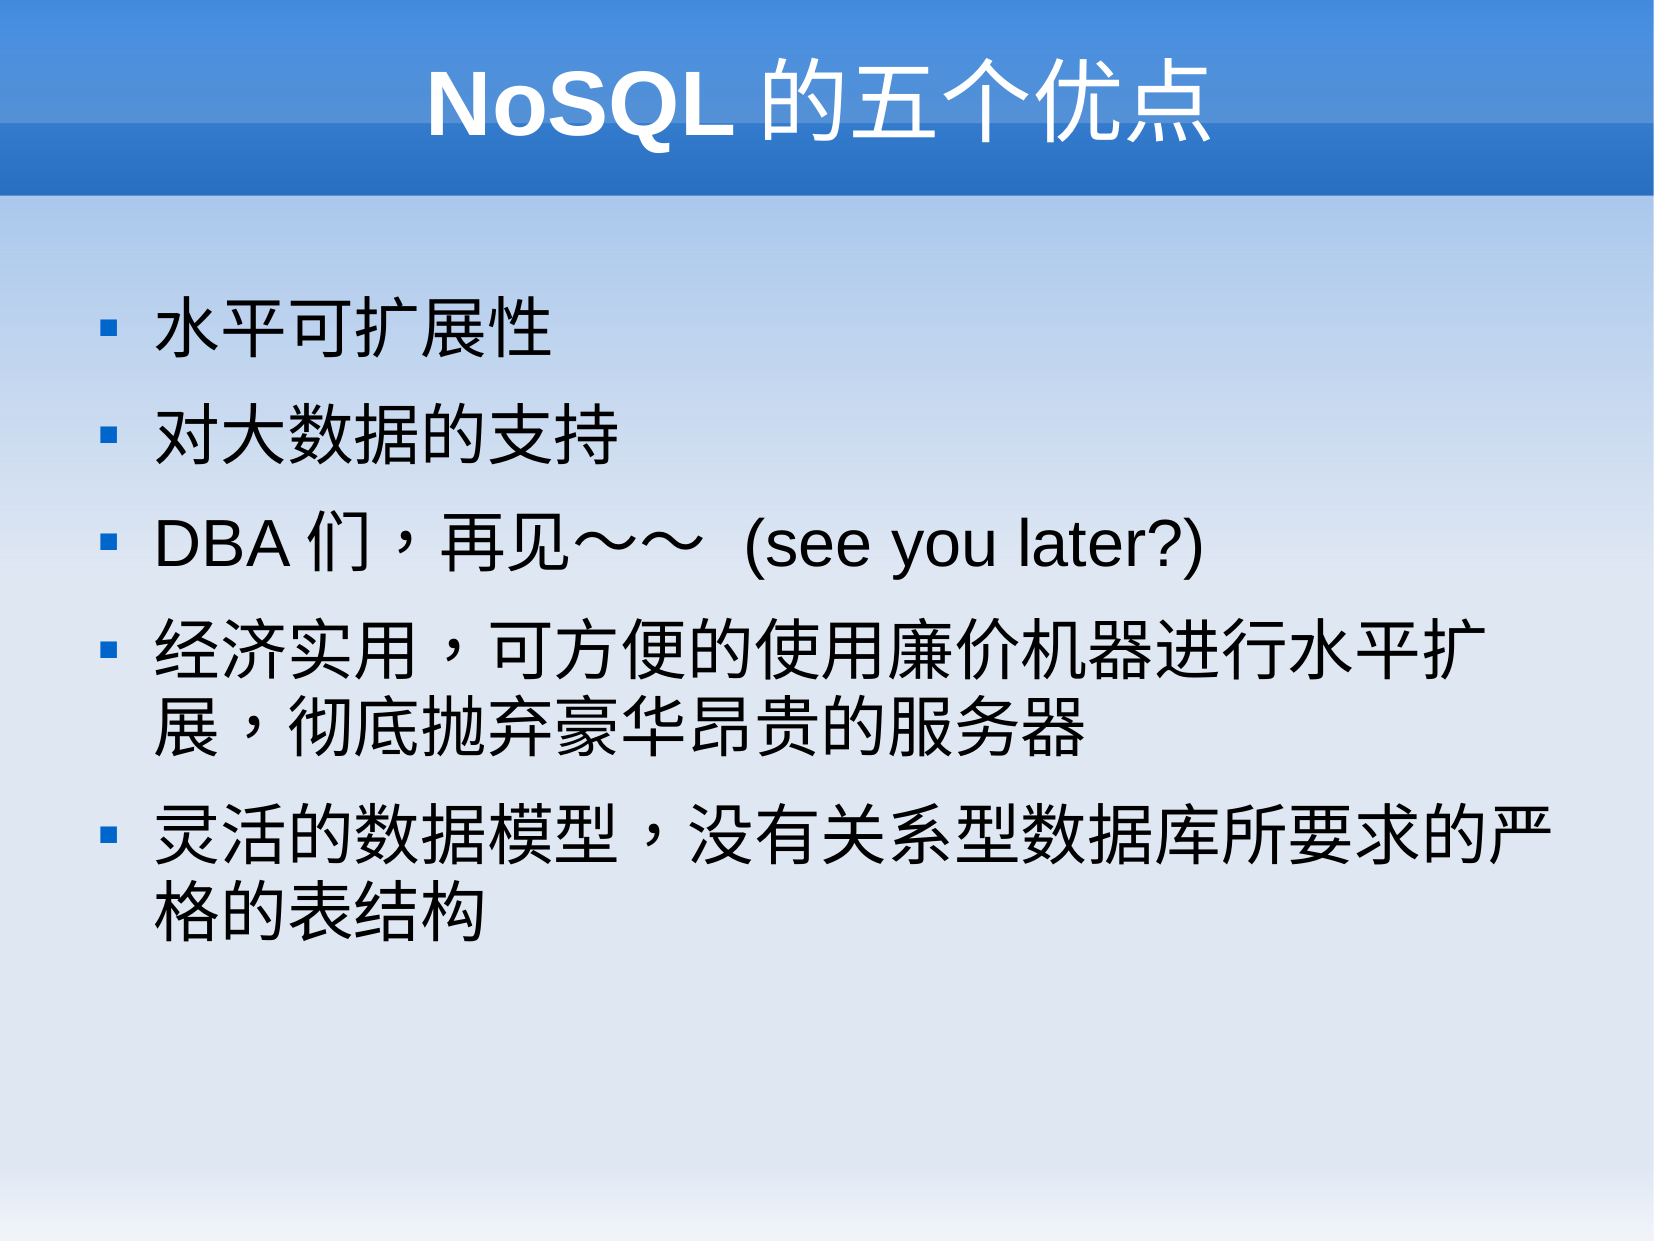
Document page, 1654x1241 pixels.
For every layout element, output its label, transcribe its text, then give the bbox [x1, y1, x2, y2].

picture [0, 0, 1654, 1241]
list 水平可扩展性 对大数据的支持 DBA们，再见～～ (see you later?) 经济实用，可方便的使用廉价机器进行水平扩展，彻底抛弃豪华昂贵的服务器 灵活的数据模型，没有关系型数据库所要求的严格的表结构 [82, 290, 1571, 1094]
title NoSQL的五个优点 [76, 7, 1565, 200]
